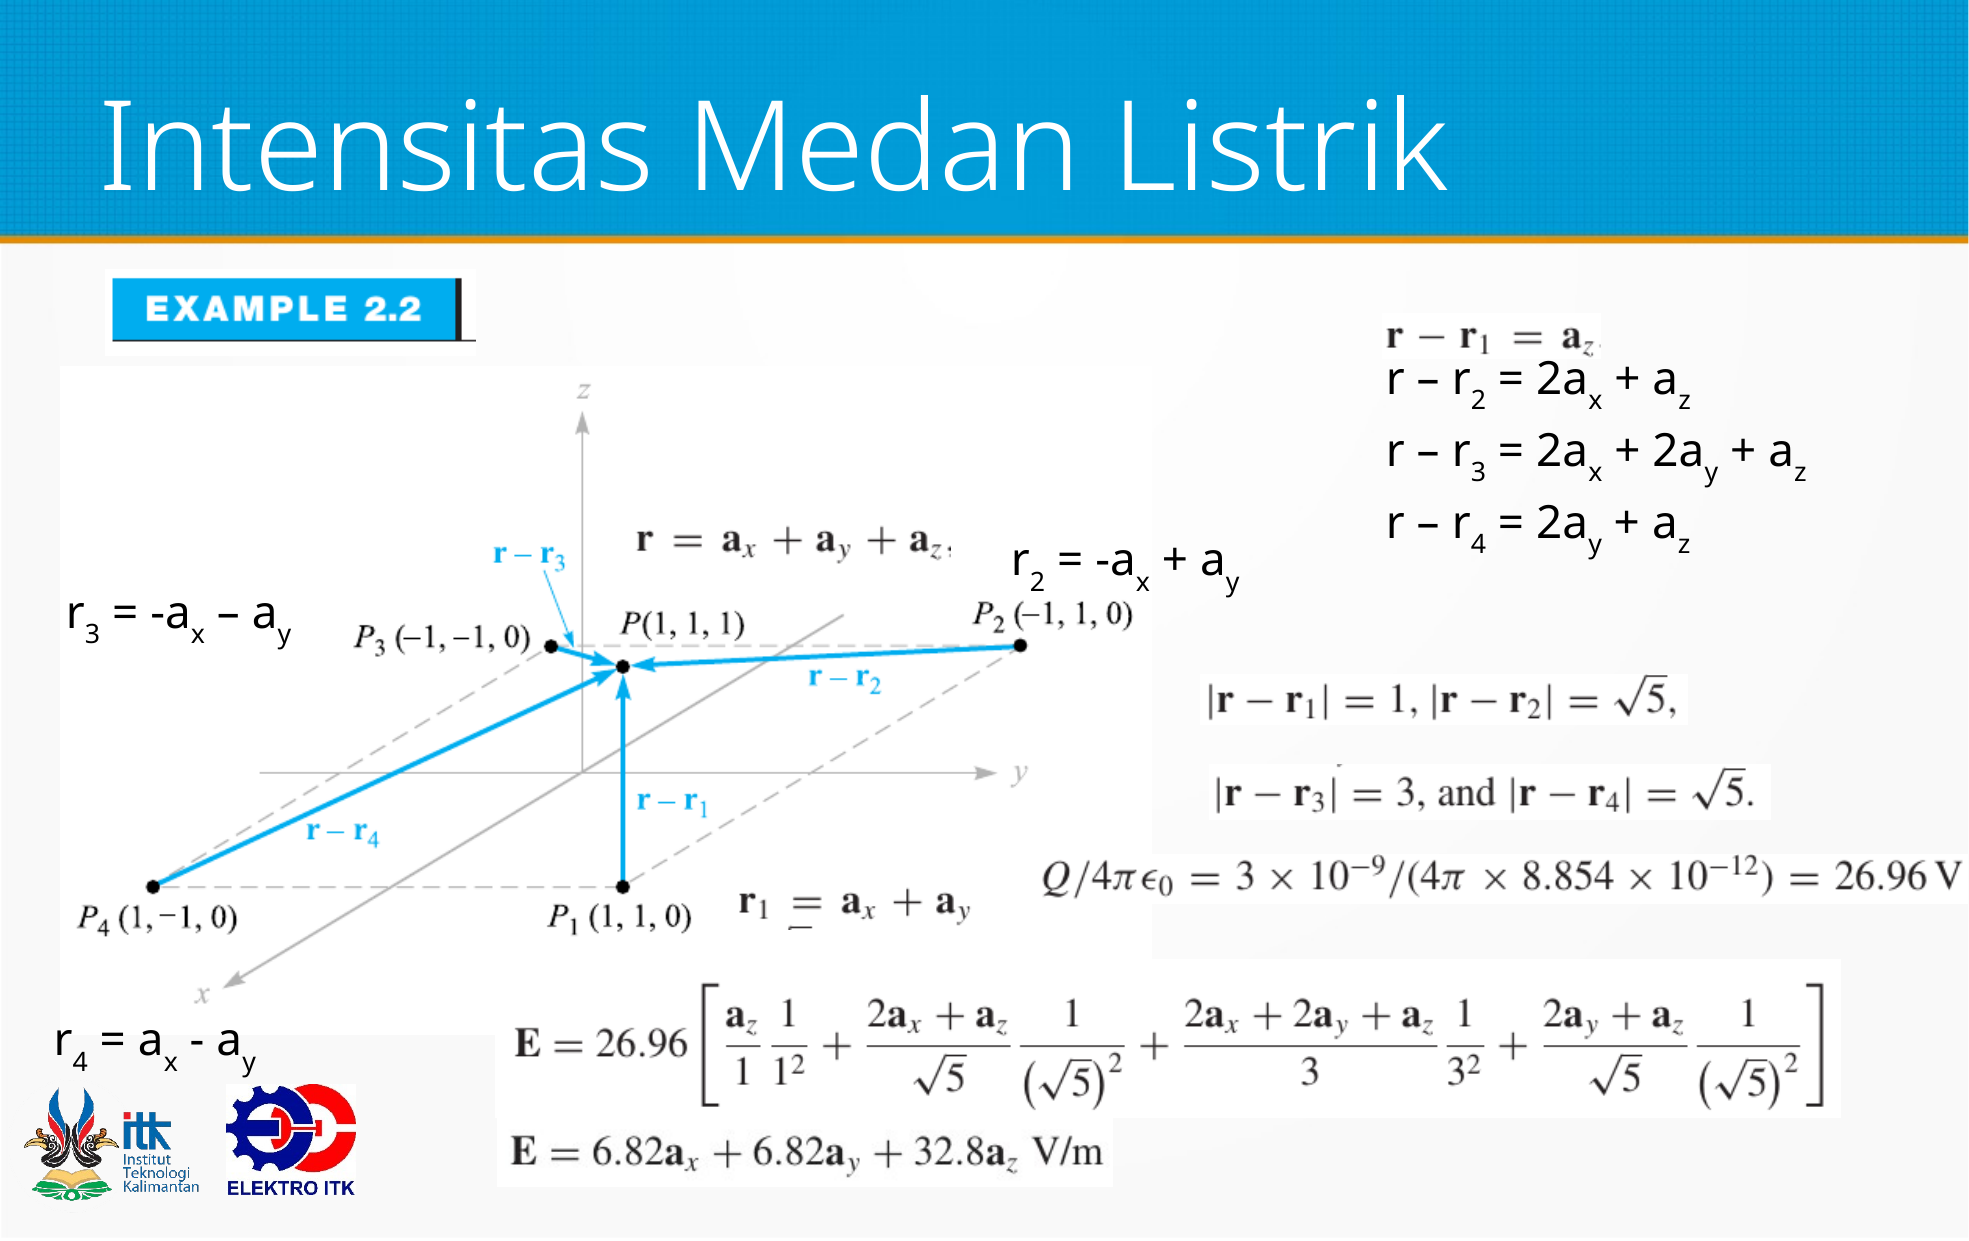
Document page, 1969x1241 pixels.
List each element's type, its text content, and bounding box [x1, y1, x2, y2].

title Intensitas Medan Listrik [98, 19, 1870, 227]
picture [0, 233, 1969, 1241]
text_box r2 = -ax + ay [1005, 525, 1292, 601]
text_box r – r2 = 2ax + az r – r3 = 2ax + 2ay + az r – r4 = 2ay + az [1380, 351, 1888, 556]
text_box r4 = ax - ay [47, 1005, 331, 1081]
text_box r3 = -ax – ay [60, 556, 366, 676]
